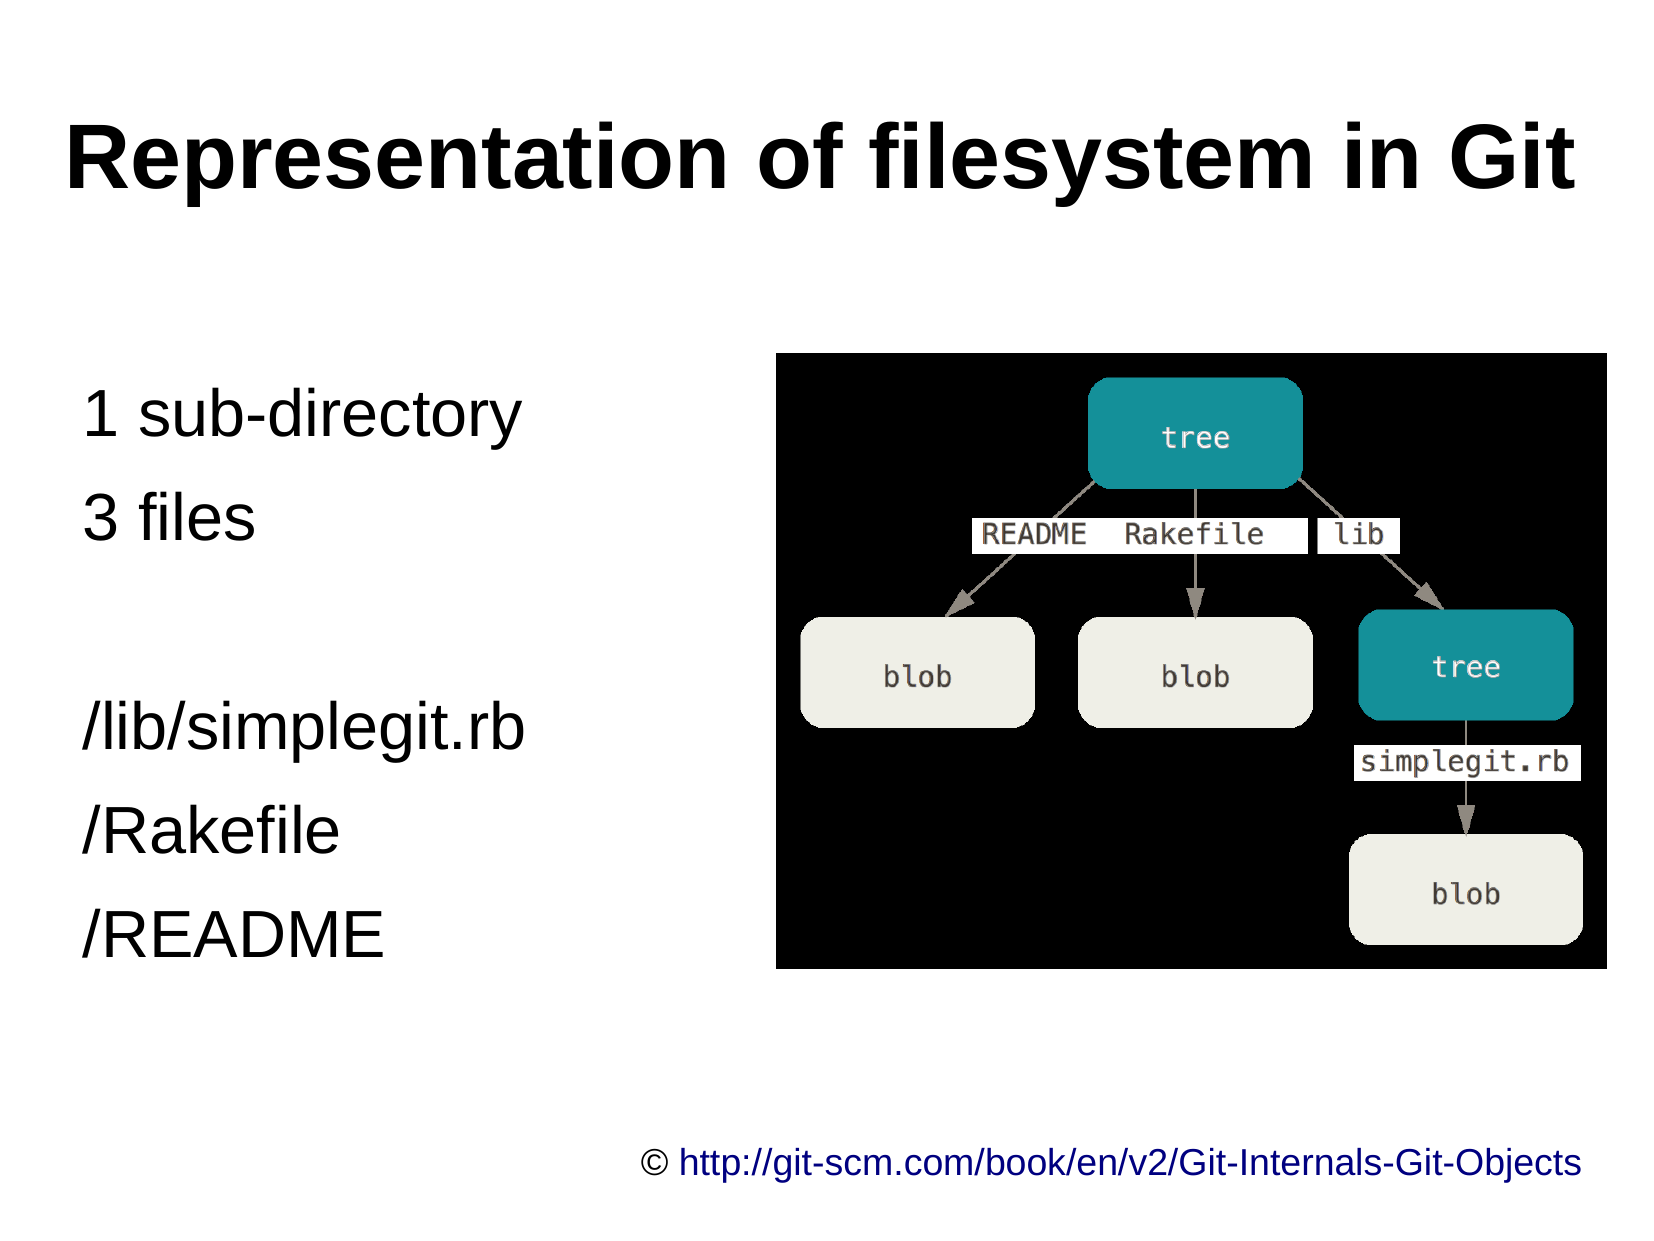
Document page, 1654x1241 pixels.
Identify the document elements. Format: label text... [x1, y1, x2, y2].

picture [776, 353, 1607, 969]
text_box © http://git-scm.com/book/en/v2/Git-Internals-Git-Objects [625, 1133, 1654, 1193]
title Representation of filesystem in Git [59, 52, 1583, 260]
list 1 sub-directory 3 files /lib/simplegit.rb /Rakefile /README [82, 271, 1571, 991]
